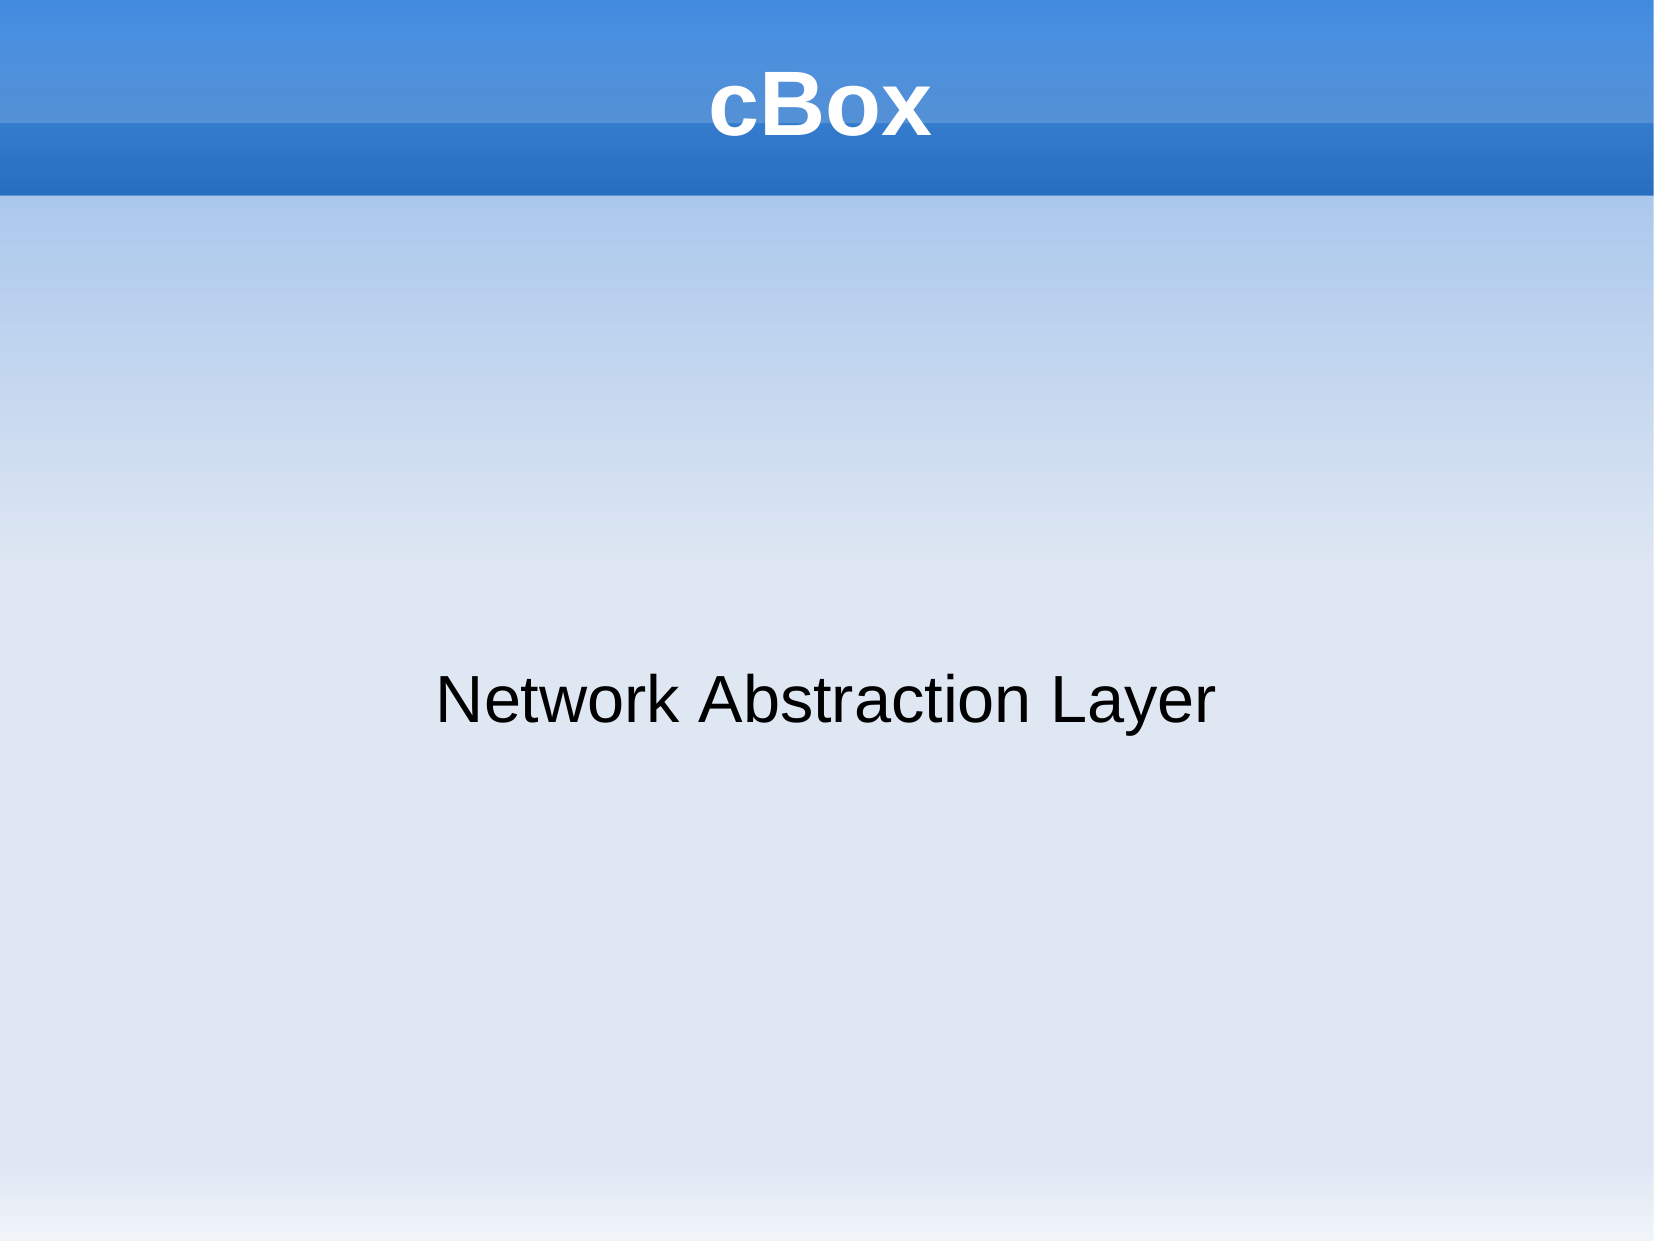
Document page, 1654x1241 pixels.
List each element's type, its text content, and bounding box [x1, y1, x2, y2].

subtitle Network Abstraction Layer [82, 297, 1571, 1102]
title cBox [76, 0, 1565, 208]
picture [0, 0, 1654, 1241]
